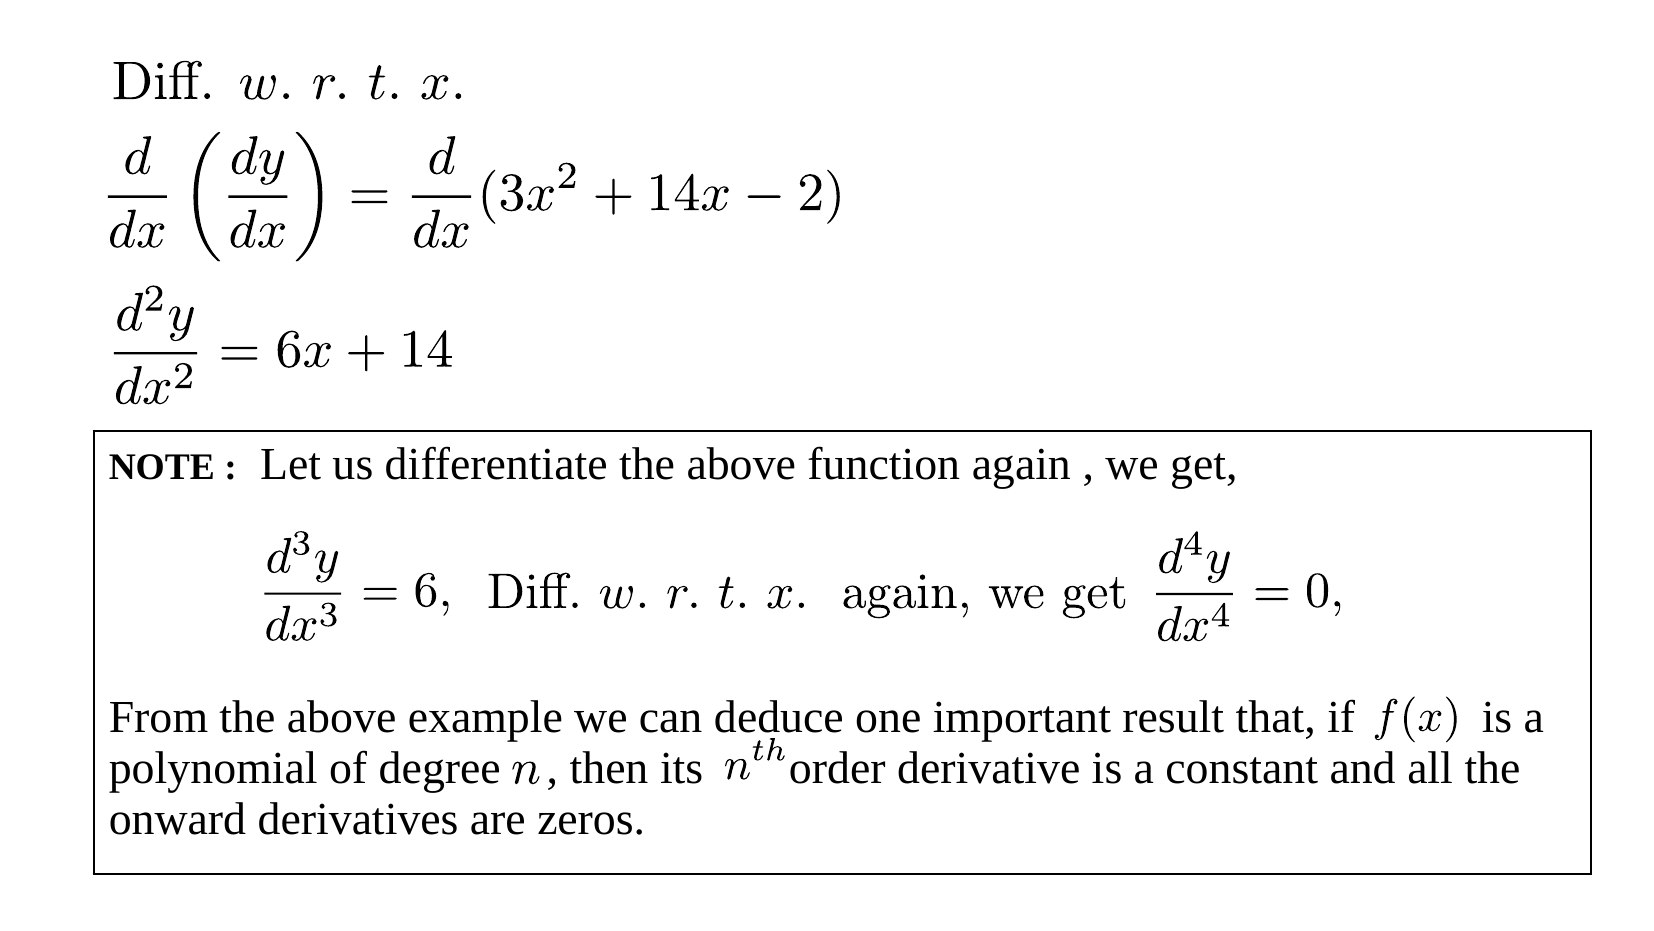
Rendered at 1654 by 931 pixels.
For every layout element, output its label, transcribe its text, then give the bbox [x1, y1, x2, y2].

text_box [113, 60, 462, 100]
text_box [113, 285, 452, 405]
text_box [1156, 531, 1341, 642]
text_box [724, 738, 785, 780]
text_box [264, 531, 449, 641]
title [47, 37, 1607, 886]
table_header NOTE : Let us differentiate the above function again , we get, From the above example we can deduce one important result that, if is a polynomial of degree , then its order derivative is a constant and all the onward derivatives are zeros. [95, 432, 1590, 873]
text_box [512, 761, 540, 785]
text_box [488, 572, 1126, 619]
text_box [107, 131, 840, 262]
text_box [1374, 696, 1457, 743]
